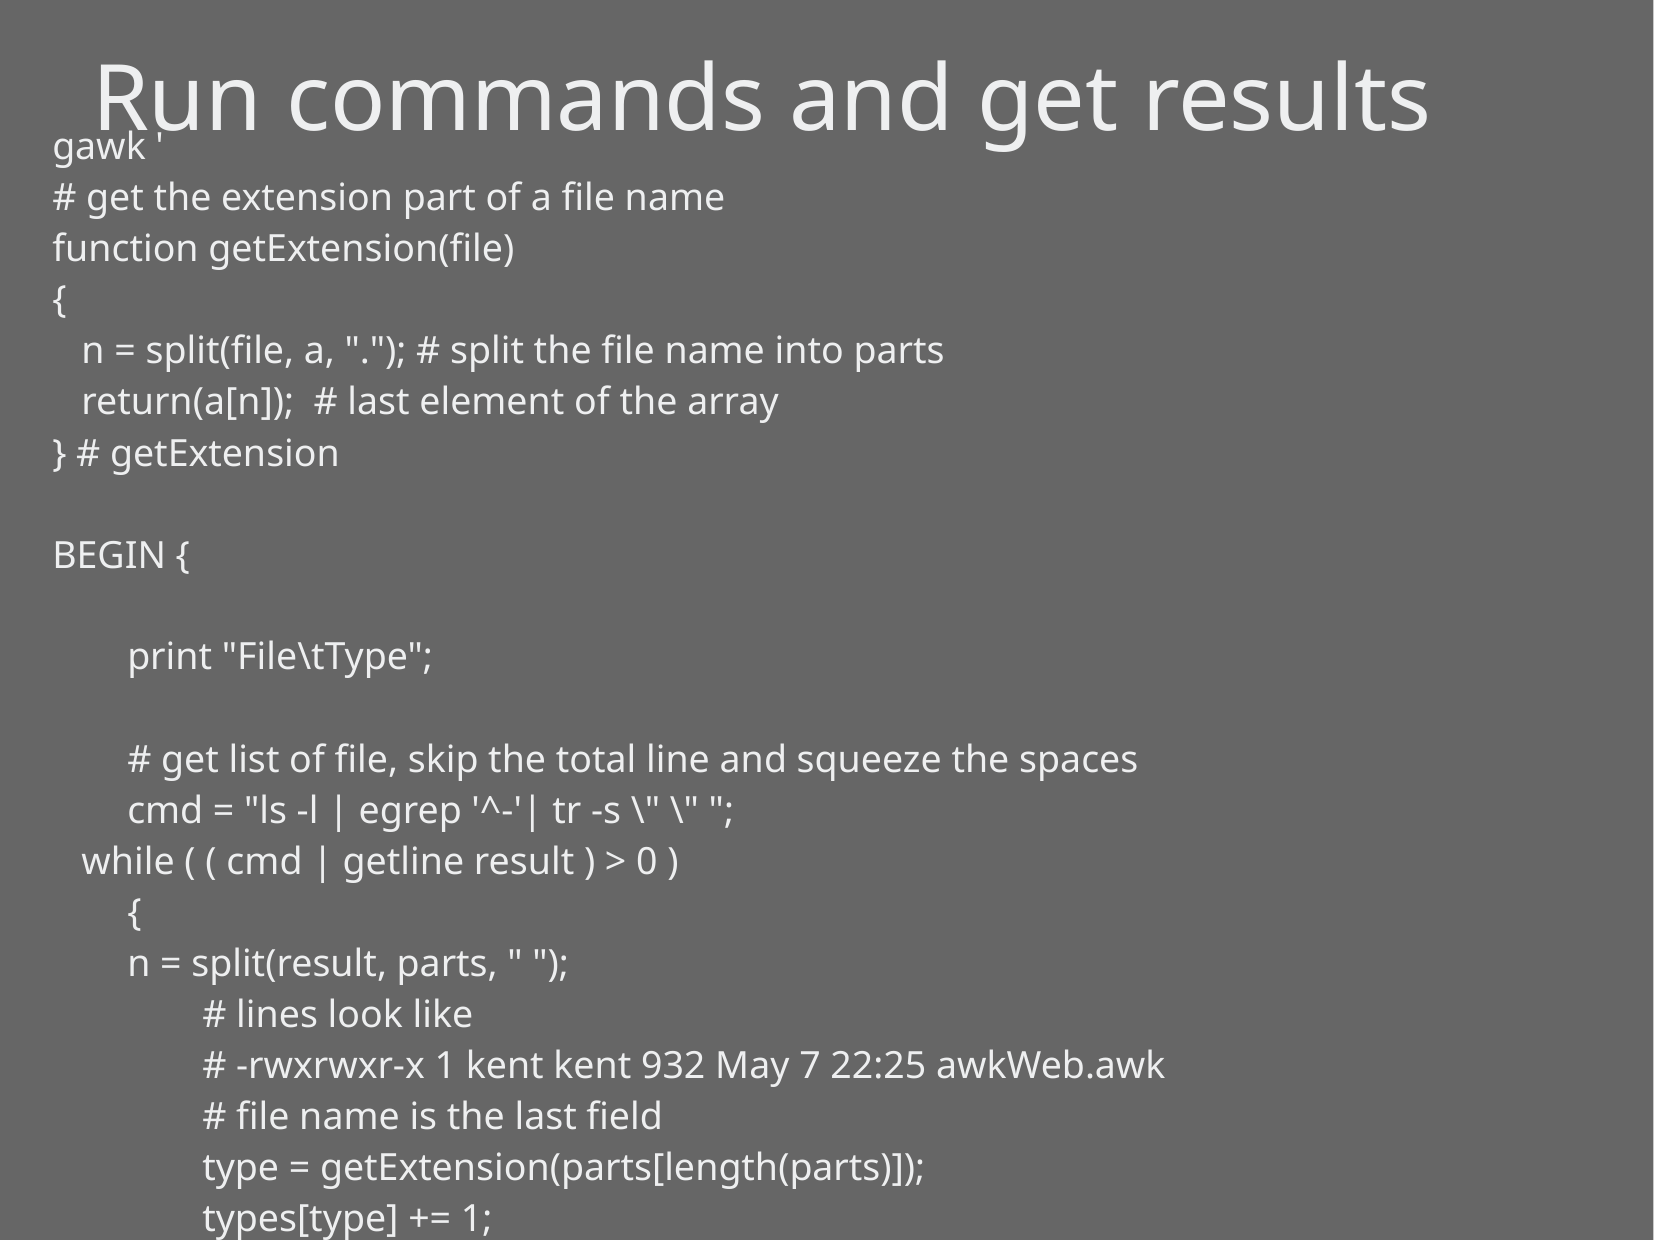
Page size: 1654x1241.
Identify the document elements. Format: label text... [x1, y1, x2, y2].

text_box gawk ' # get the extension part of a file name function getExtension(file) { n = split(file, a, "."); # split the file name into parts return(a[n]); # last element of the array } # getExtension BEGIN { print "File\tType"; # get list of file, skip the total line and squeeze the spaces cmd = "ls -l | egrep '^-'| tr -s \" \" "; while ( ( cmd | getline result ) > 0 ) { n = split(result, parts, " "); # lines look like # -rwxrwxr-x 1 kent kent 932 May 7 22:25 awkWeb.awk # file name is the last field type = getExtension(parts[length(parts)]); types[type] += 1; } close(cmd); for (t in types) { printf("%s\t%d\n", t,types[t]); } print " - DONE -" } ' [37, 112, 1576, 1241]
title Run commands and get results [92, 26, 1581, 165]
